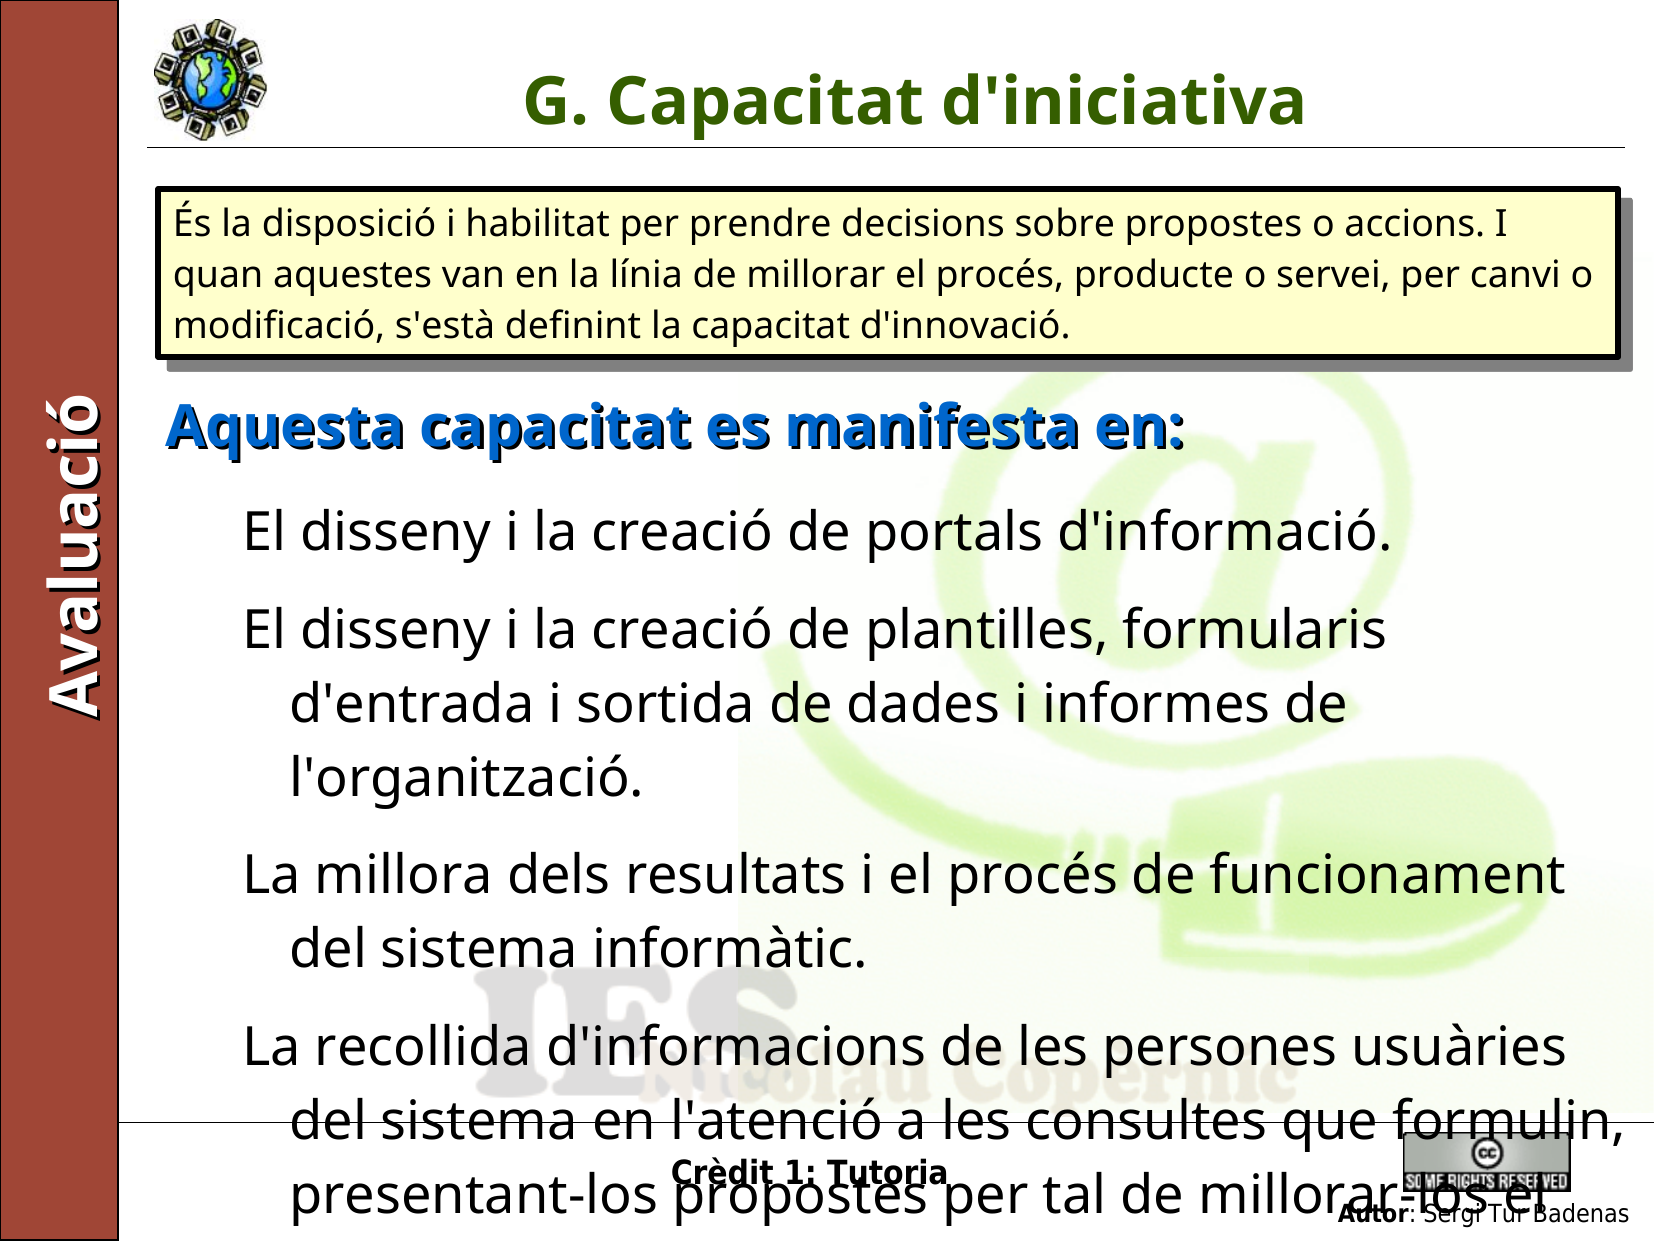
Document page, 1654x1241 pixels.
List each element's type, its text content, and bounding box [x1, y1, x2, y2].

picture [154, 19, 268, 142]
title G. Capacitat d'iniciativa [171, 56, 1654, 141]
list Aquesta capacitat es manifesta en: El disseny i la creació de portals d'informació. El disseny i la creació de plantilles, formularis d'entrada i sortida de dades i informes de l'organització. La millora dels resultats i el procés de funcionament del sistema informàtic. La recollida d'informacions de les persones usuàries del sistema en l'atenció a les consultes que formulin, presentant-los propostes per tal de millorar-los el servei prestat. [147, 383, 1636, 1241]
text_box És la disposició i habilitat per prendre decisions sobre propostes o accions. I quan aquestes van en la línia de millorar el procés, producte o servei, per canvi o modificació, s'està definint la capacitat d'innovació. [158, 188, 1619, 317]
picture [738, 252, 1654, 1113]
